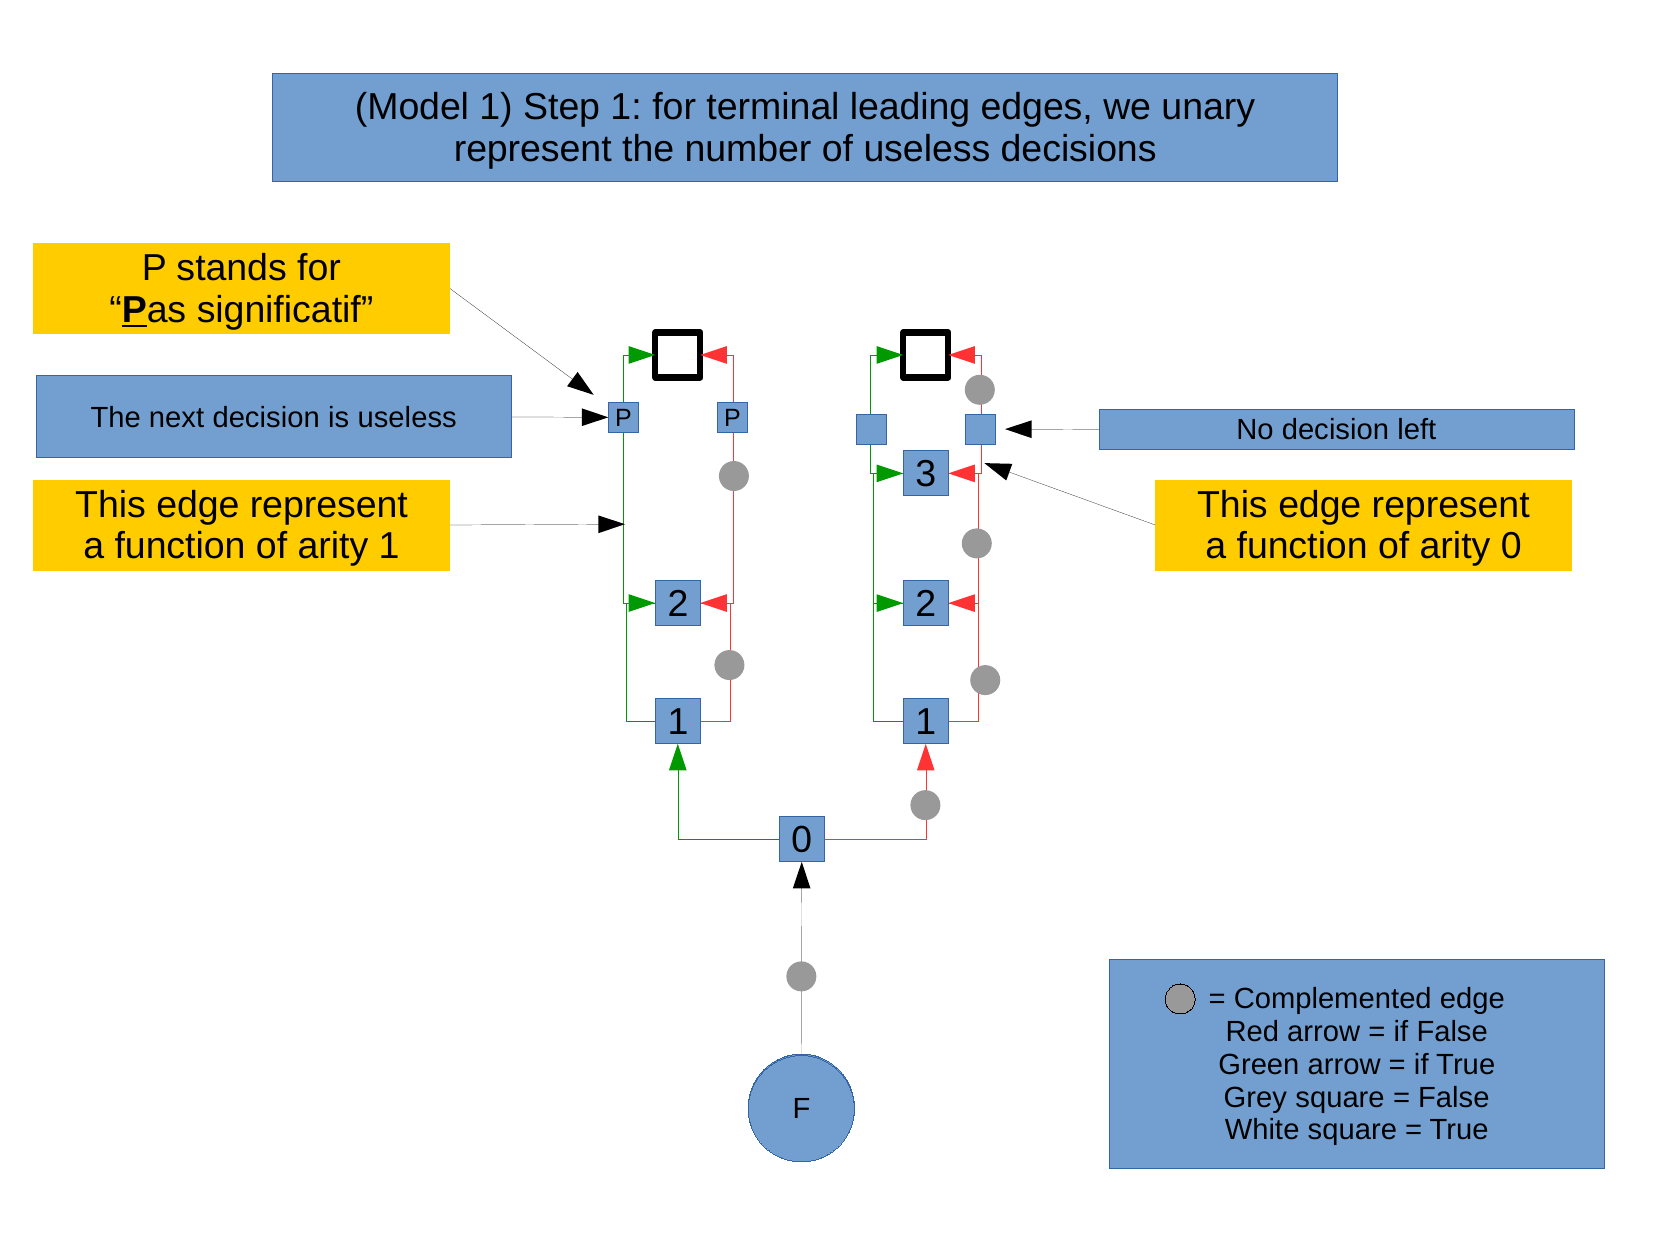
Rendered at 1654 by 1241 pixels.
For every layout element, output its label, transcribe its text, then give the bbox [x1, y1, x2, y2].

text_box [1165, 983, 1196, 1014]
text_box 2 [655, 580, 701, 626]
text_box [961, 528, 992, 559]
text_box 1 [903, 698, 949, 744]
text_box [856, 414, 887, 445]
text_box No decision left [1099, 409, 1575, 450]
text_box 0 [779, 816, 825, 862]
text_box [970, 665, 1001, 696]
text_box 2 [903, 580, 949, 626]
text_box [718, 460, 749, 492]
text_box [910, 790, 941, 821]
text_box 3 [903, 450, 949, 496]
text_box The next decision is useless [36, 375, 512, 458]
text_box 1 [655, 698, 701, 744]
text_box (Model 1) Step 1: for terminal leading edges, we unary represent the number of useless decisions [272, 73, 1338, 182]
text_box P stands for “Pas significatif” [33, 243, 450, 334]
text_box P [608, 402, 639, 433]
text_box = Complemented edge Red arrow = if False Green arrow = if True Grey square = False White square = True [1109, 959, 1605, 1169]
text_box This edge represent a function of arity 0 [1155, 480, 1572, 571]
text_box F [748, 1055, 855, 1162]
text_box [714, 650, 745, 681]
text_box P [717, 402, 748, 433]
text_box [786, 961, 817, 992]
text_box [903, 332, 949, 378]
text_box This edge represent a function of arity 1 [33, 480, 450, 571]
text_box [964, 374, 995, 405]
text_box [965, 414, 996, 445]
text_box [655, 332, 701, 378]
